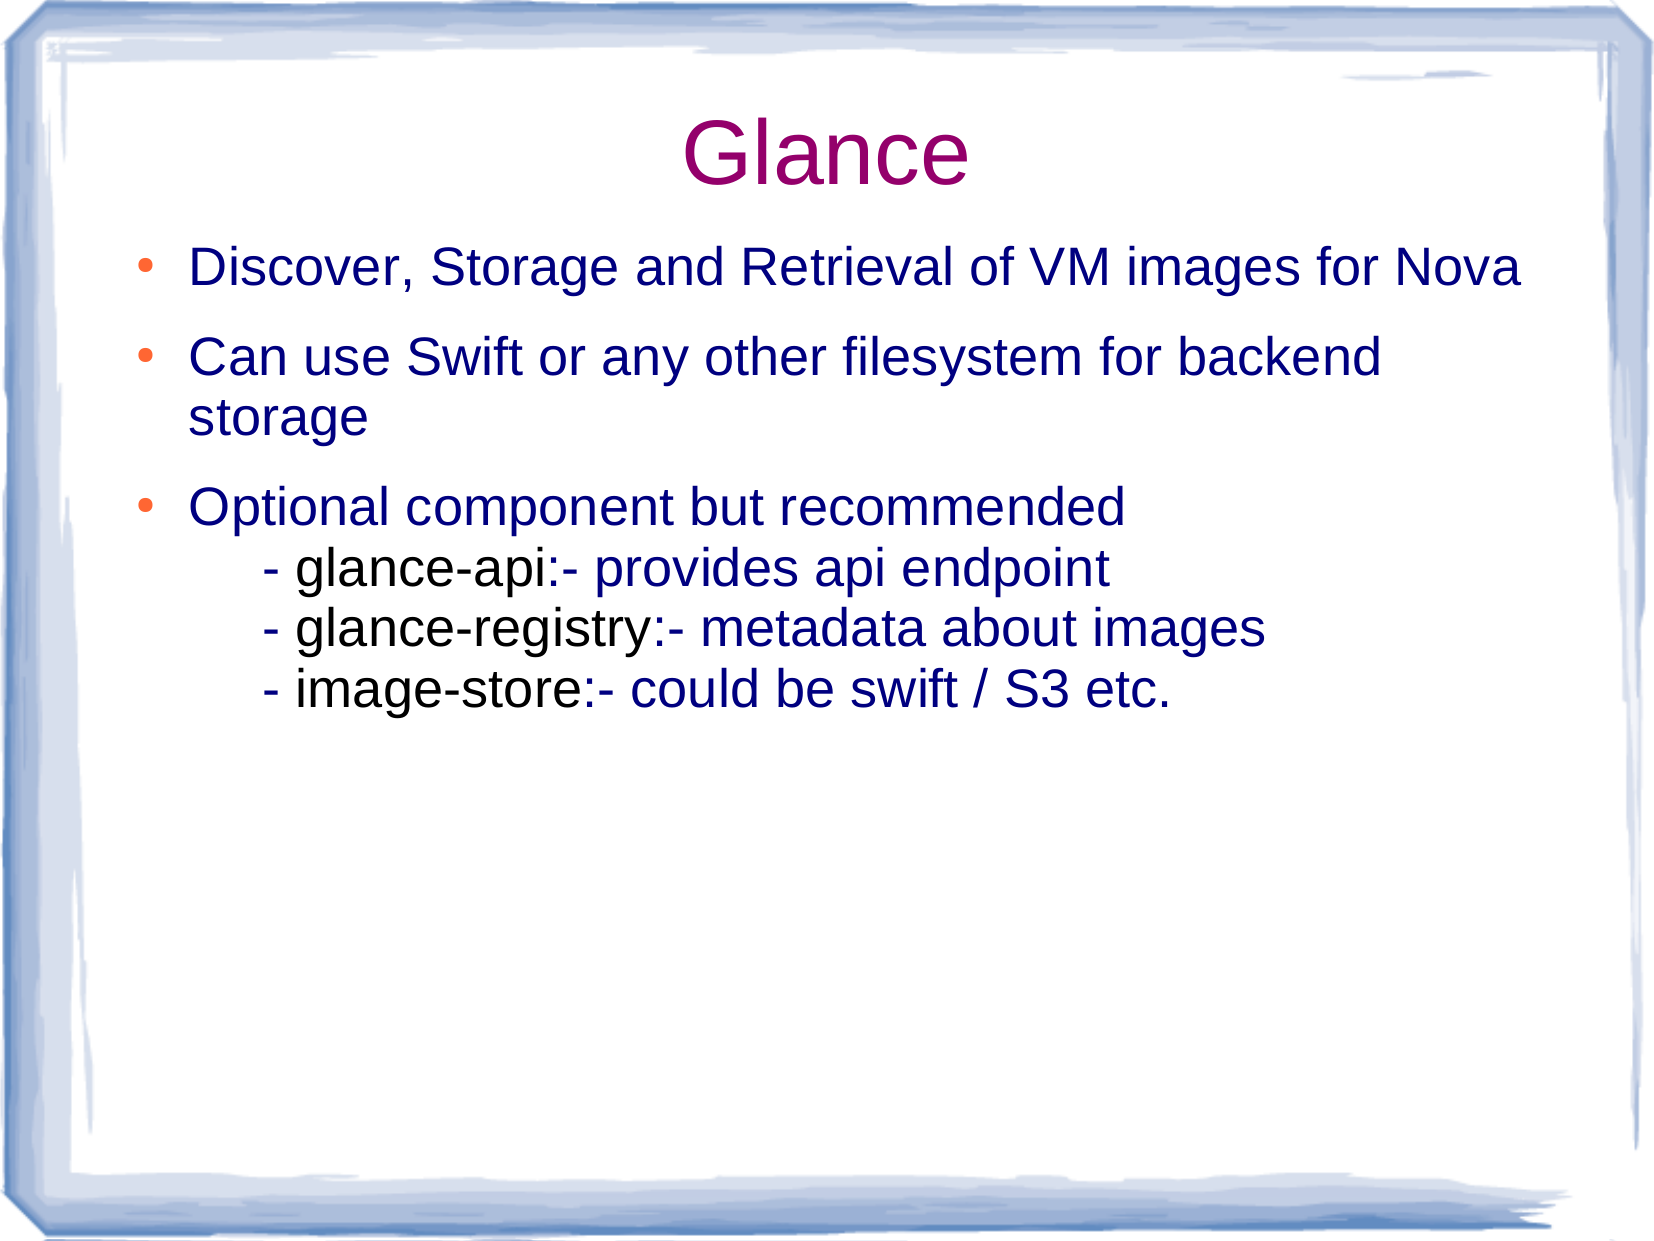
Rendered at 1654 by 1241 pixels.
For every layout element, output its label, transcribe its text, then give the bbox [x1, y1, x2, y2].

list Discover, Storage and Retrieval of VM images for Nova Can use Swift or any other filesystem for backend storage Optional component but recommended - glance-api:- provides api endpoint - glance-registry:- metadata about images - image-store:- could be swift / S3 etc. [118, 236, 1571, 1045]
title Glance [82, 49, 1571, 257]
picture [0, 0, 1654, 1241]
